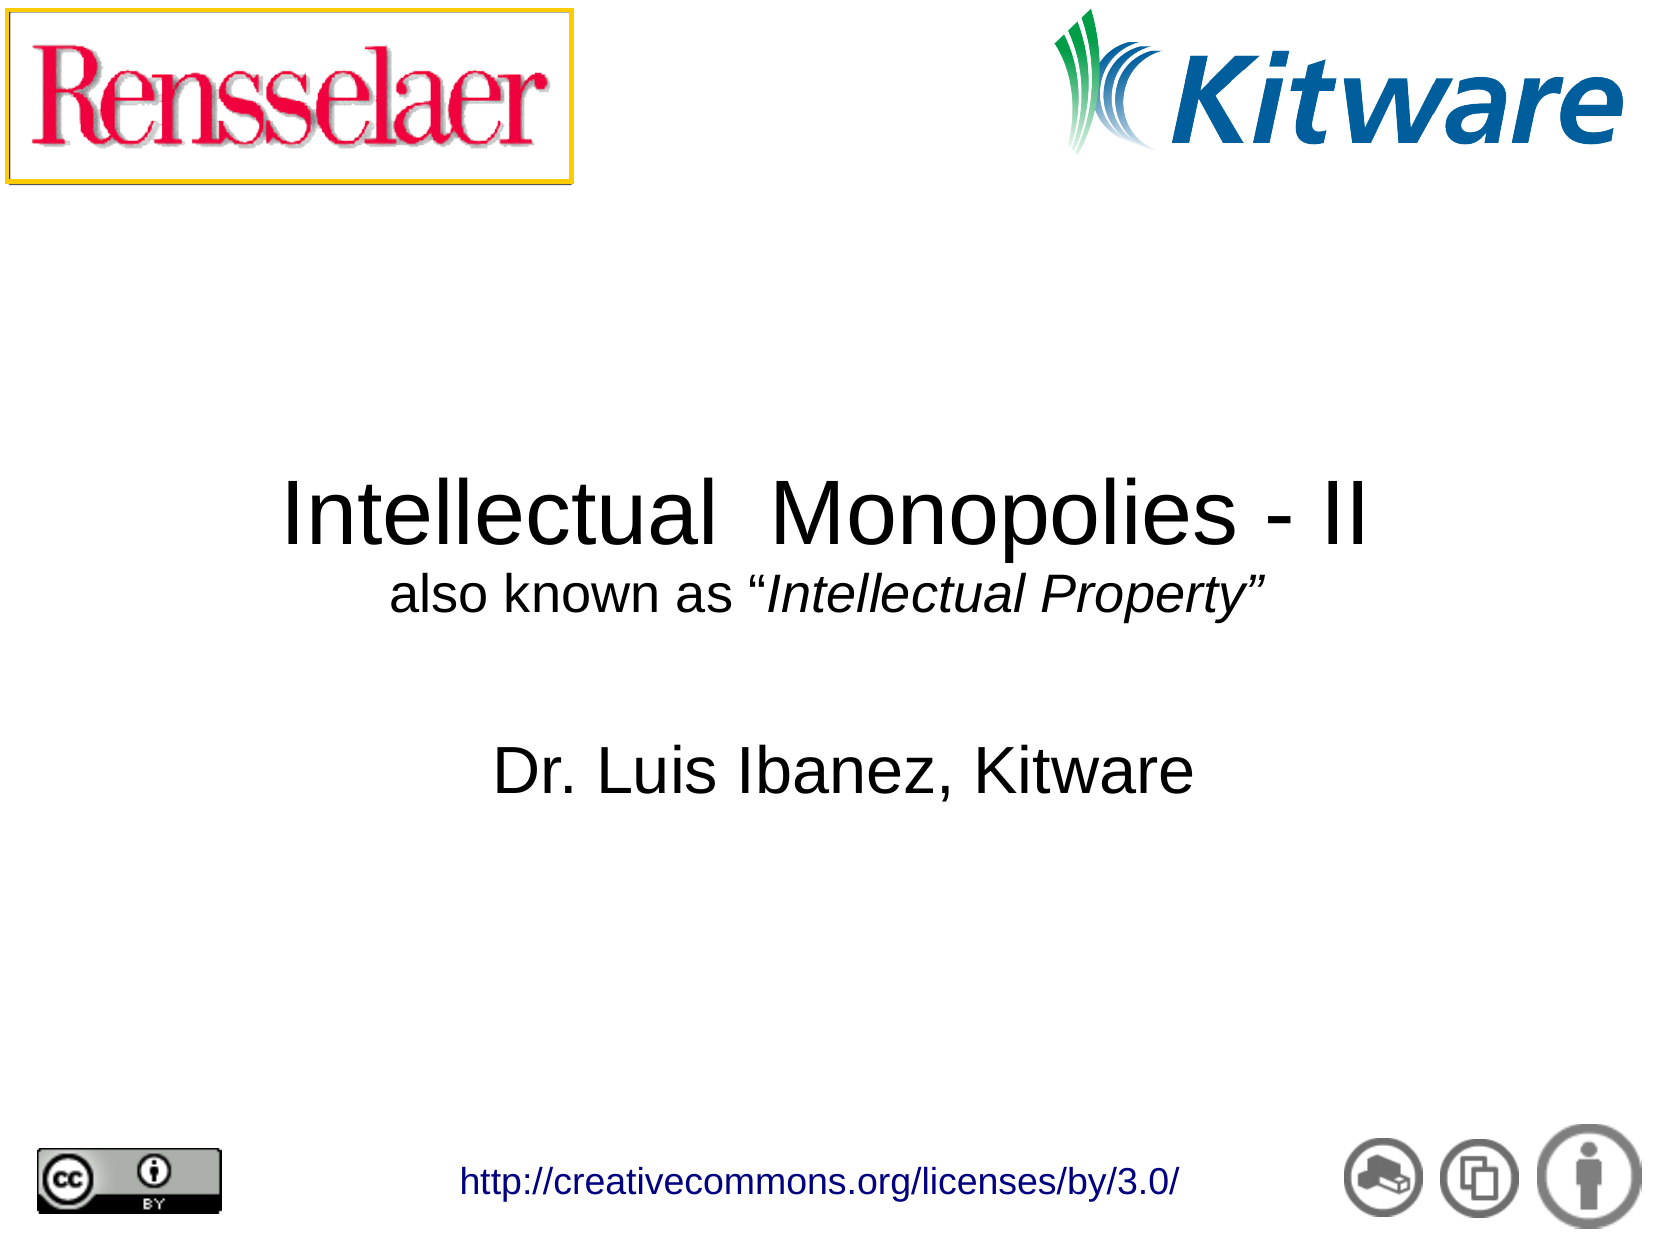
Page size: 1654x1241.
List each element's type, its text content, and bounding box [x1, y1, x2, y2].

picture [9, 12, 569, 179]
picture [1054, 8, 1623, 155]
picture [1344, 1138, 1423, 1217]
subtitle Dr. Luis Ibanez, Kitware [82, 669, 1571, 871]
picture [2, 6, 572, 190]
picture [37, 1148, 222, 1214]
text_box http://creativecommons.org/licenses/by/3.0/ [412, 1152, 1238, 1210]
picture [1440, 1139, 1519, 1218]
picture [1537, 1124, 1642, 1230]
title Intellectual Monopolies - II also known as “Intellectual Property” [82, 446, 1571, 639]
